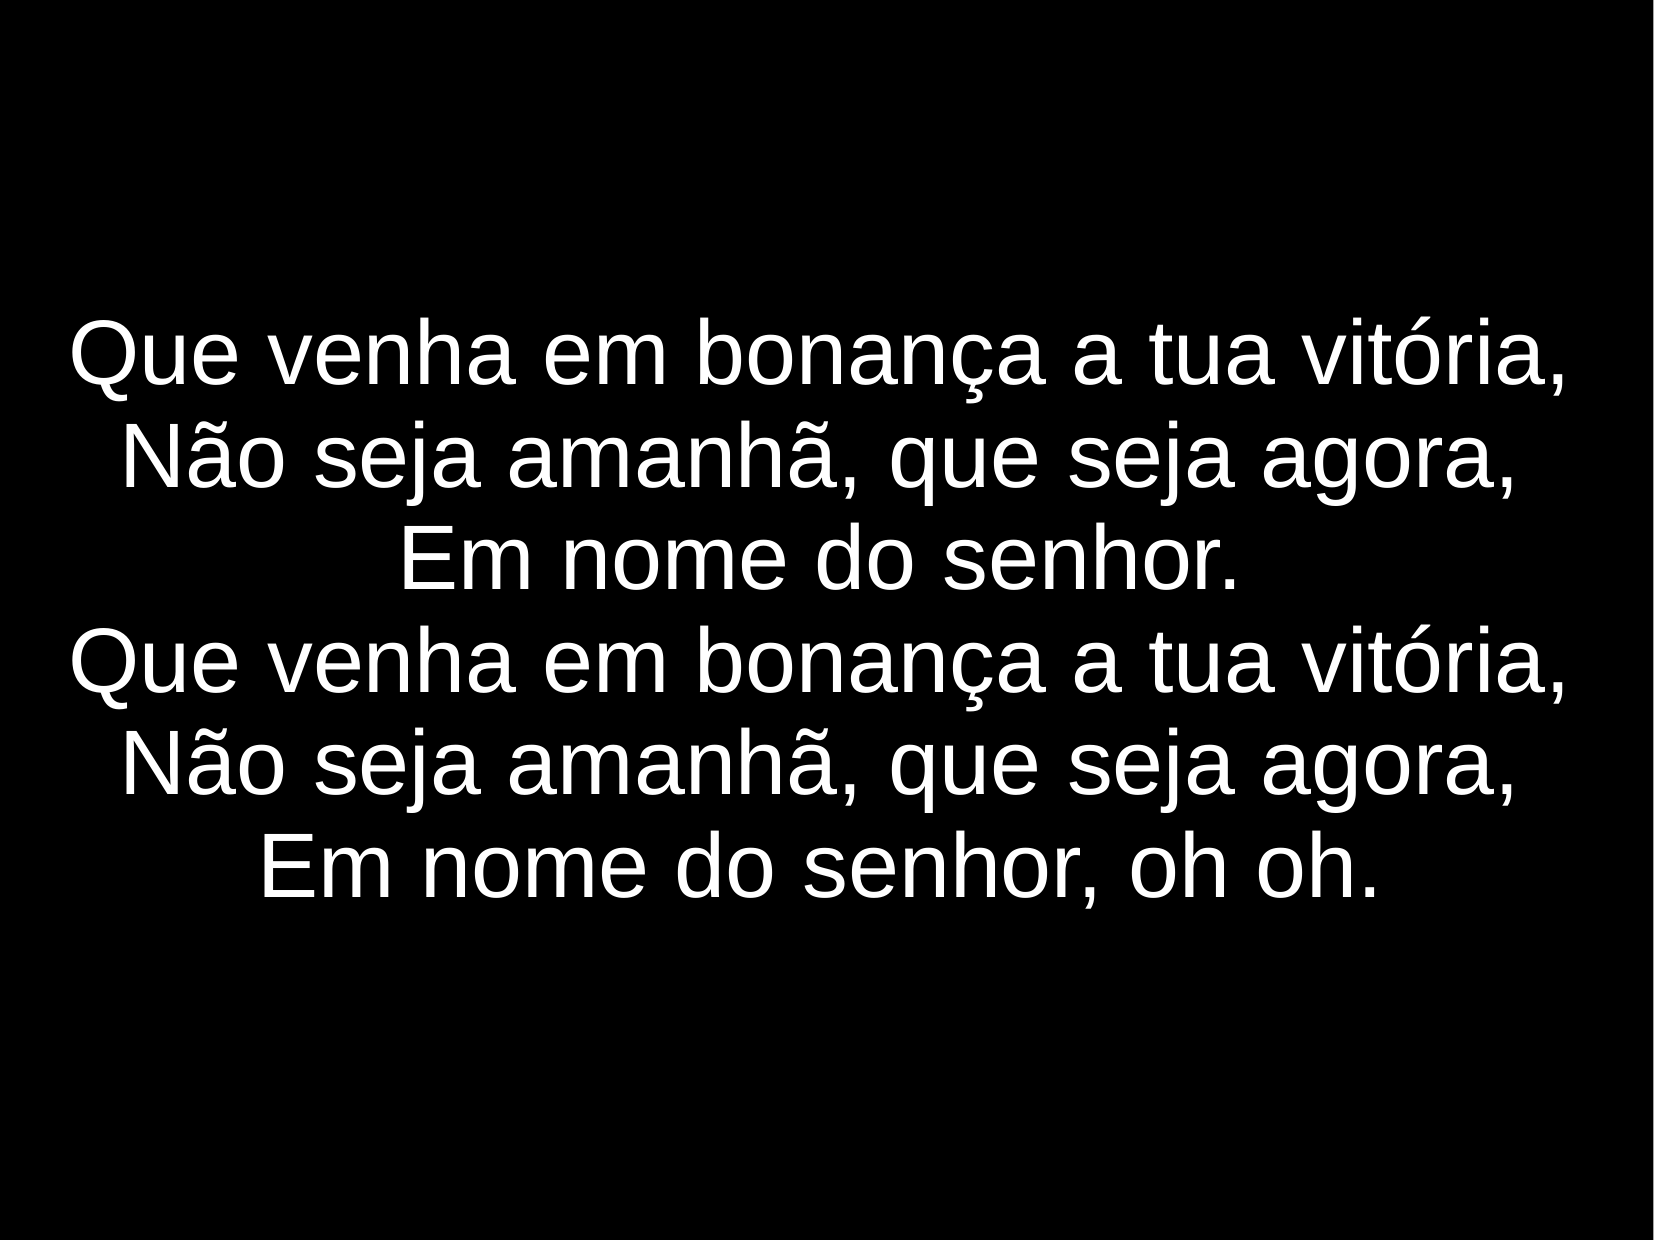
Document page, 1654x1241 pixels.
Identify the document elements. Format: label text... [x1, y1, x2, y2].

subtitle Que venha em bonança a tua vitória, Não seja amanhã, que seja agora, Em nome do senhor. Que venha em bonança a tua vitória, Não seja amanhã, que seja agora, Em nome do senhor, oh oh. [35, 49, 1607, 1170]
